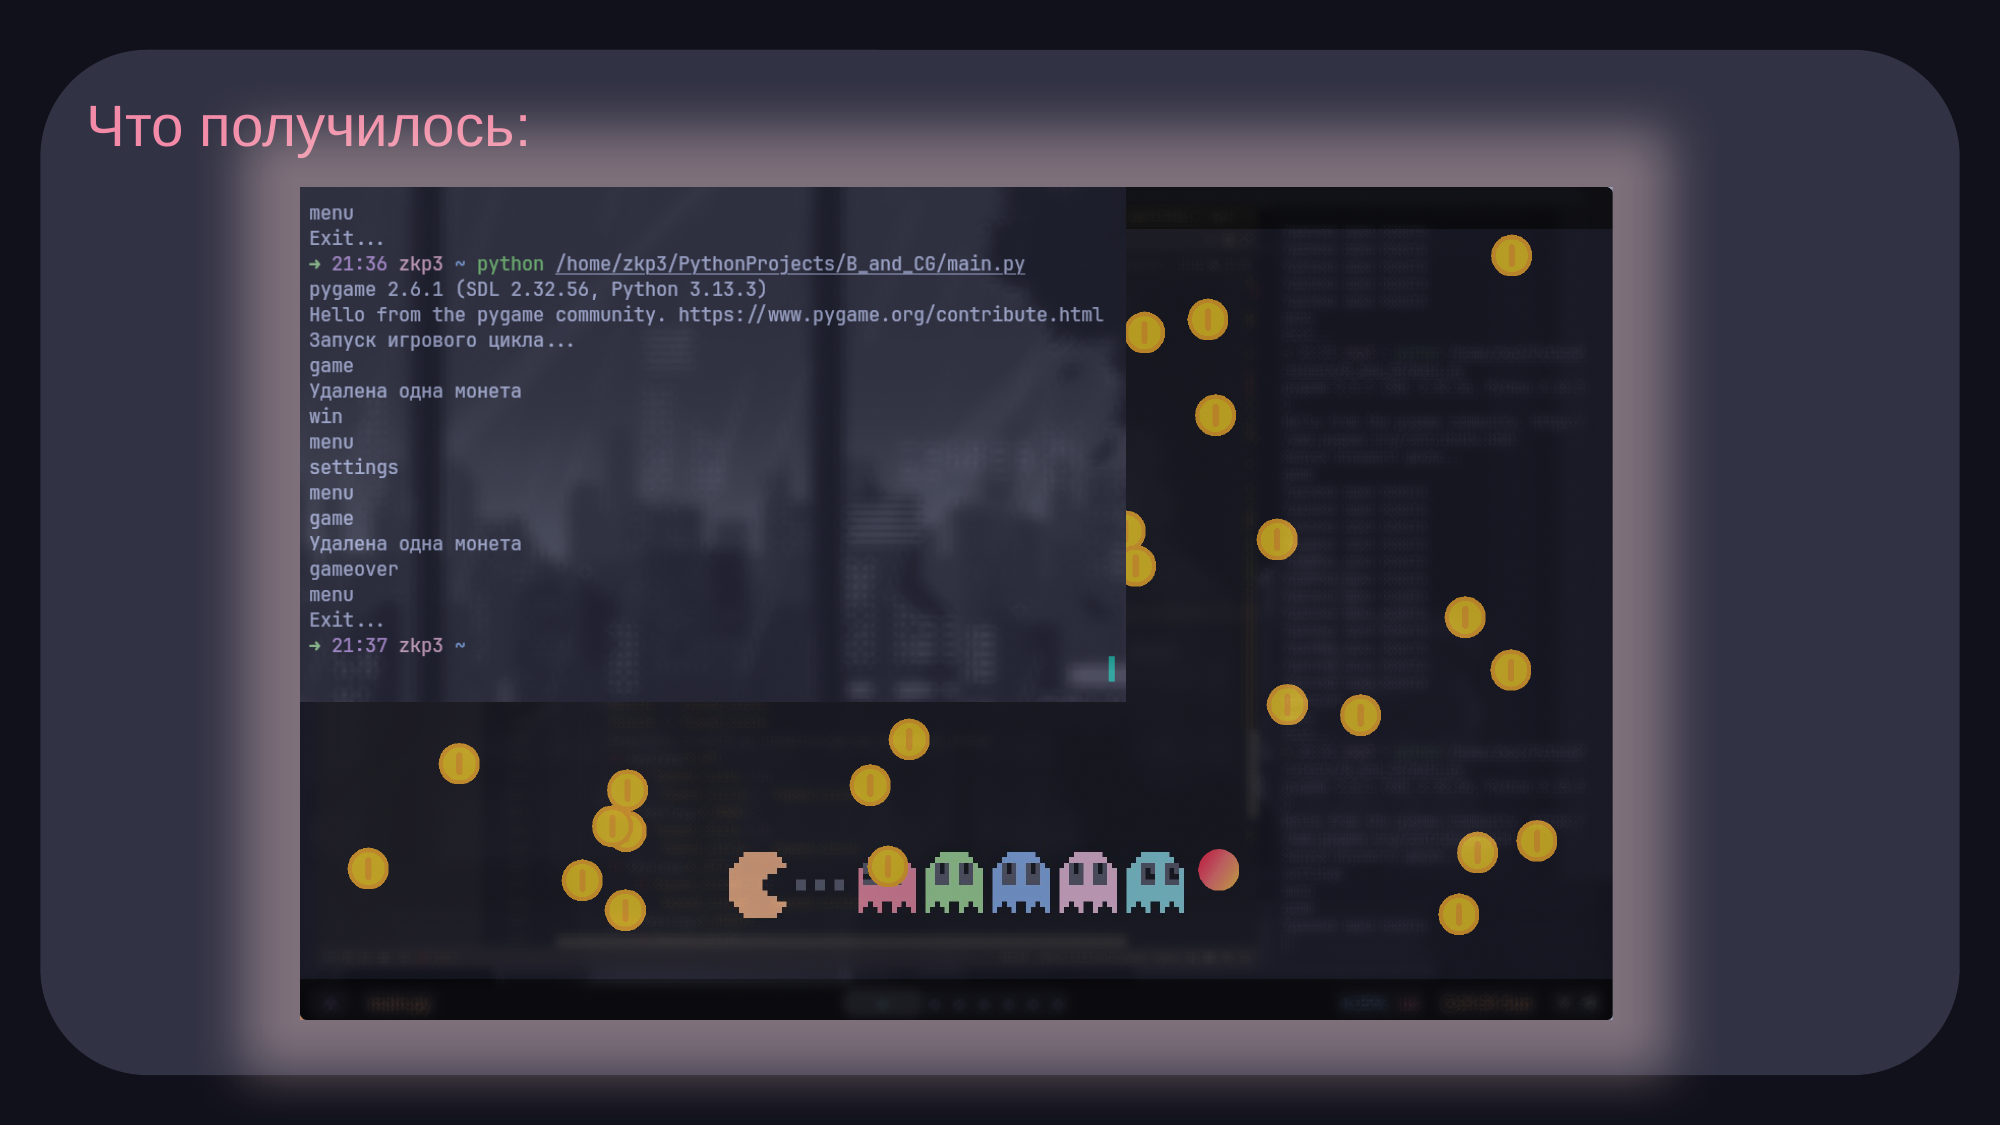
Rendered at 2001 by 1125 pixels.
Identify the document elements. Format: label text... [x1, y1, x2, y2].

text_box Что получилось: [40, 49, 1960, 1076]
picture [300, 187, 1613, 1020]
